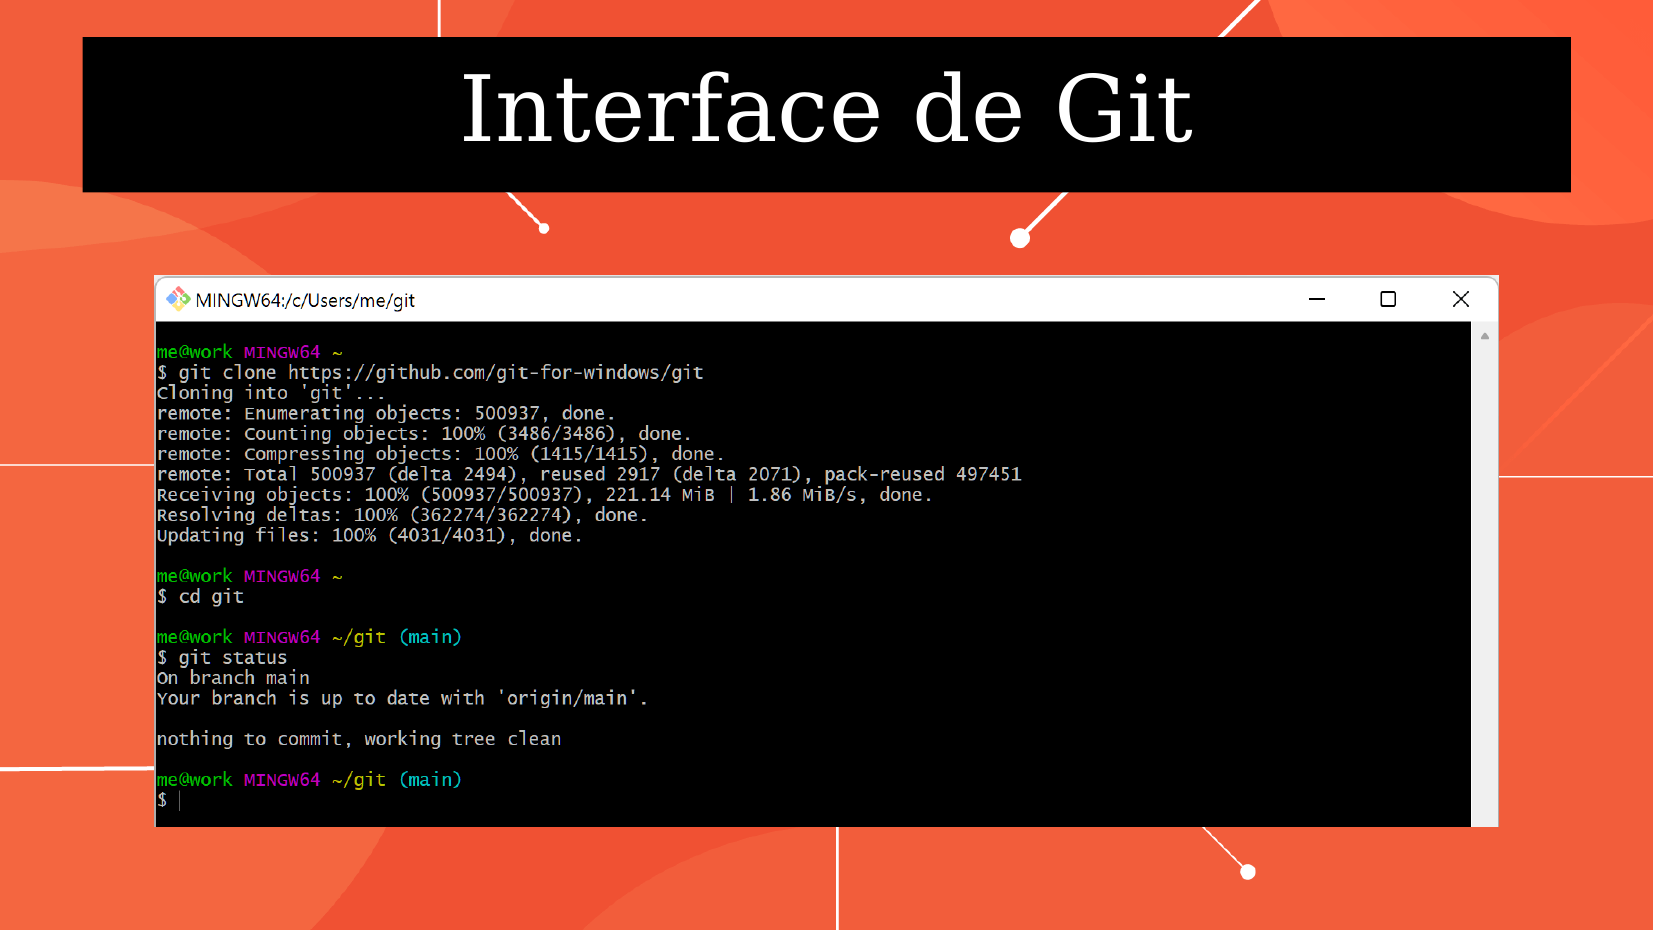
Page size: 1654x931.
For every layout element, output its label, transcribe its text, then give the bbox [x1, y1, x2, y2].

title Interface de Git [82, 37, 1571, 193]
picture [0, 0, 1653, 930]
